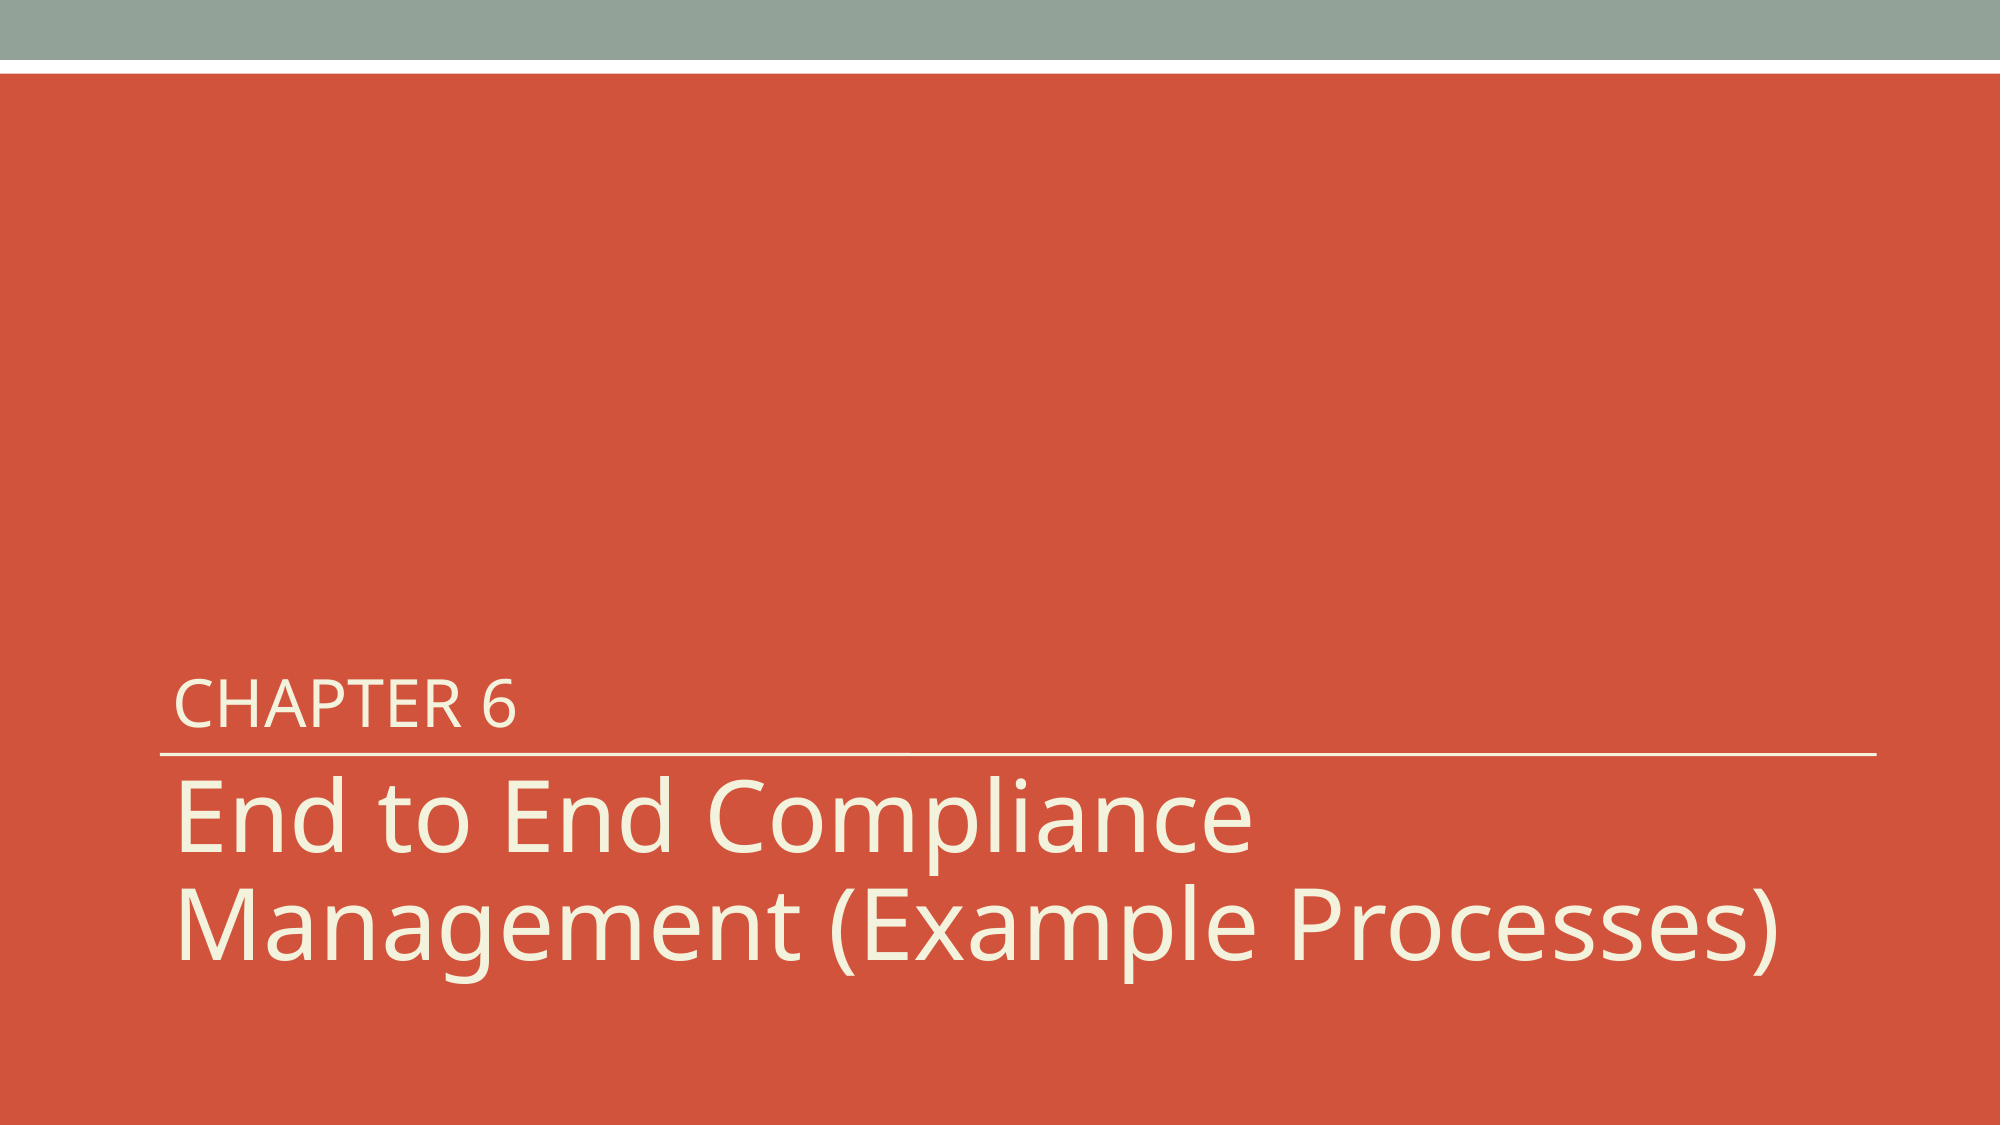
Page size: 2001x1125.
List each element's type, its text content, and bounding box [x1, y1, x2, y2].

text_box End to End Compliance Management (Example Processes) [157, 758, 1858, 1005]
text_box CHAPTER 6 [157, 387, 1858, 749]
